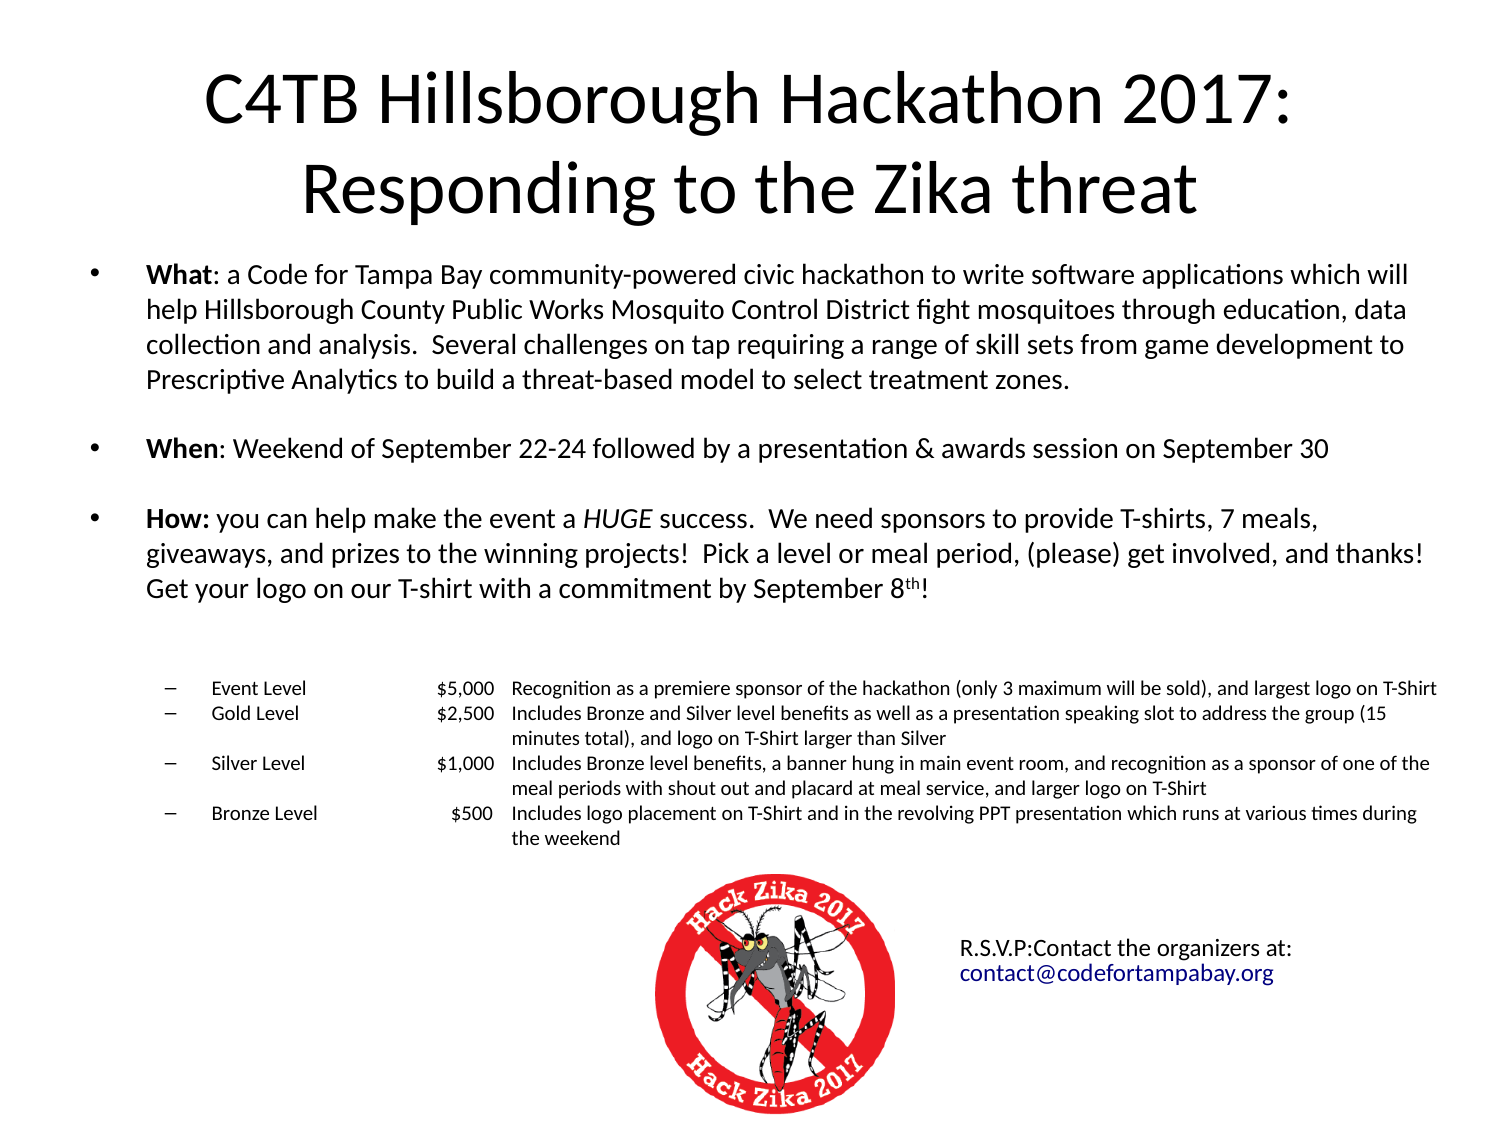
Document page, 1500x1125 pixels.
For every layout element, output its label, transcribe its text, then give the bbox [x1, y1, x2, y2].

text_box R.S.V.P:Contact the organizers at: contact@codefortampabay.org [945, 930, 1321, 1037]
picture [655, 874, 895, 1115]
text_box What: a Code for Tampa Bay community-powered civic hackathon to write software applications which will help Hillsborough County Public Works Mosquito Control District fight mosquitoes through education, data collection and analysis. Several challenges on tap requiring a range of skill sets from game development to Prescriptive Analytics to build a threat-based model to select treatment zones. When: Weekend of September 22-24 followed by a presentation & awards session on September 30 How: you can help make the event a HUGE success. We need sponsors to provide T-shirts, 7 meals, giveaways, and prizes to the winning projects! Pick a level or meal period, (please) get involved, and thanks! Get your logo on our T-shirt with a commitment by September 8th! Event Level $5,000 Recognition as a premiere sponsor of the hackathon (only 3 maximum will be sold), and largest logo on T-Shirt Gold Level $2,500 Includes Bronze and Silver level benefits as well as a presentation speaking slot to address the group (15 minutes total), and logo on T-Shirt larger than Silver Silver Level $1,000 Includes Bronze level benefits, a banner hung in main event room, and recognition as a sponsor of one of the meal periods with shout out and placard at meal service, and larger logo on T-Shirt Bronze Level $500 Includes logo placement on T-Shirt and in the revolving PPT presentation which runs at various times during the weekend [74, 247, 1457, 844]
text_box C4TB Hillsborough Hackathon 2017: Responding to the Zika threat [75, 45, 1425, 233]
